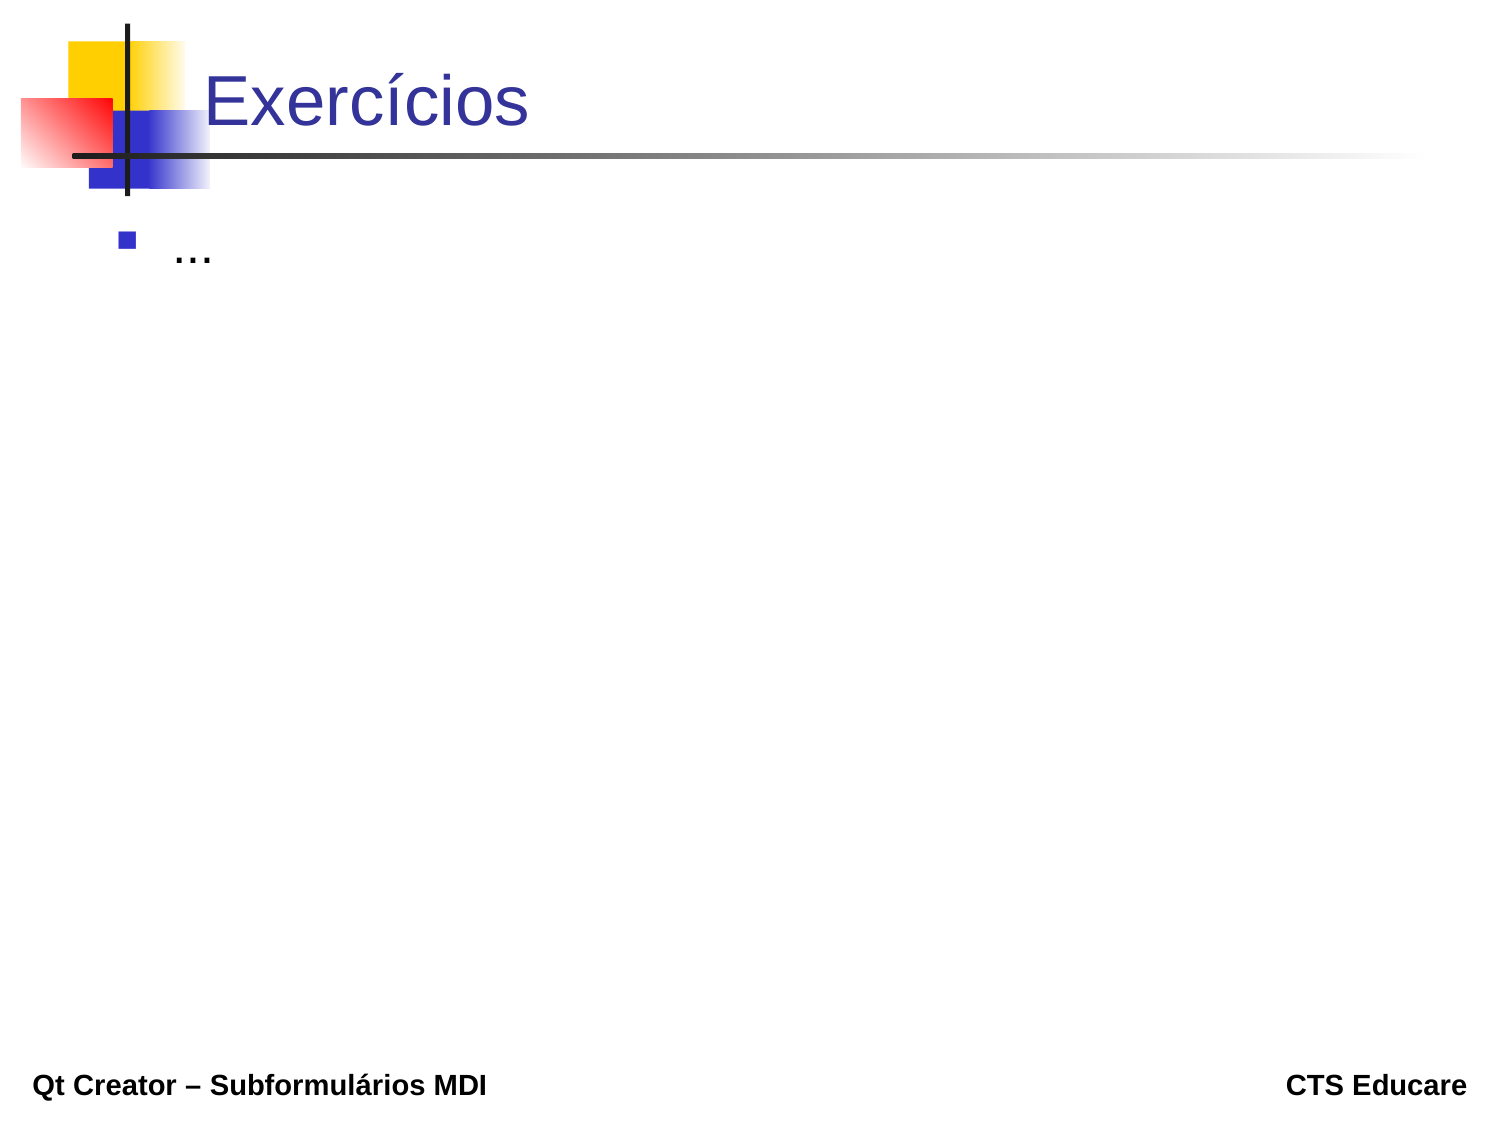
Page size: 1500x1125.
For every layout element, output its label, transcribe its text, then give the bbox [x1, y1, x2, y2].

list ... [100, 206, 1447, 1024]
title Exercícios [188, 46, 1468, 149]
